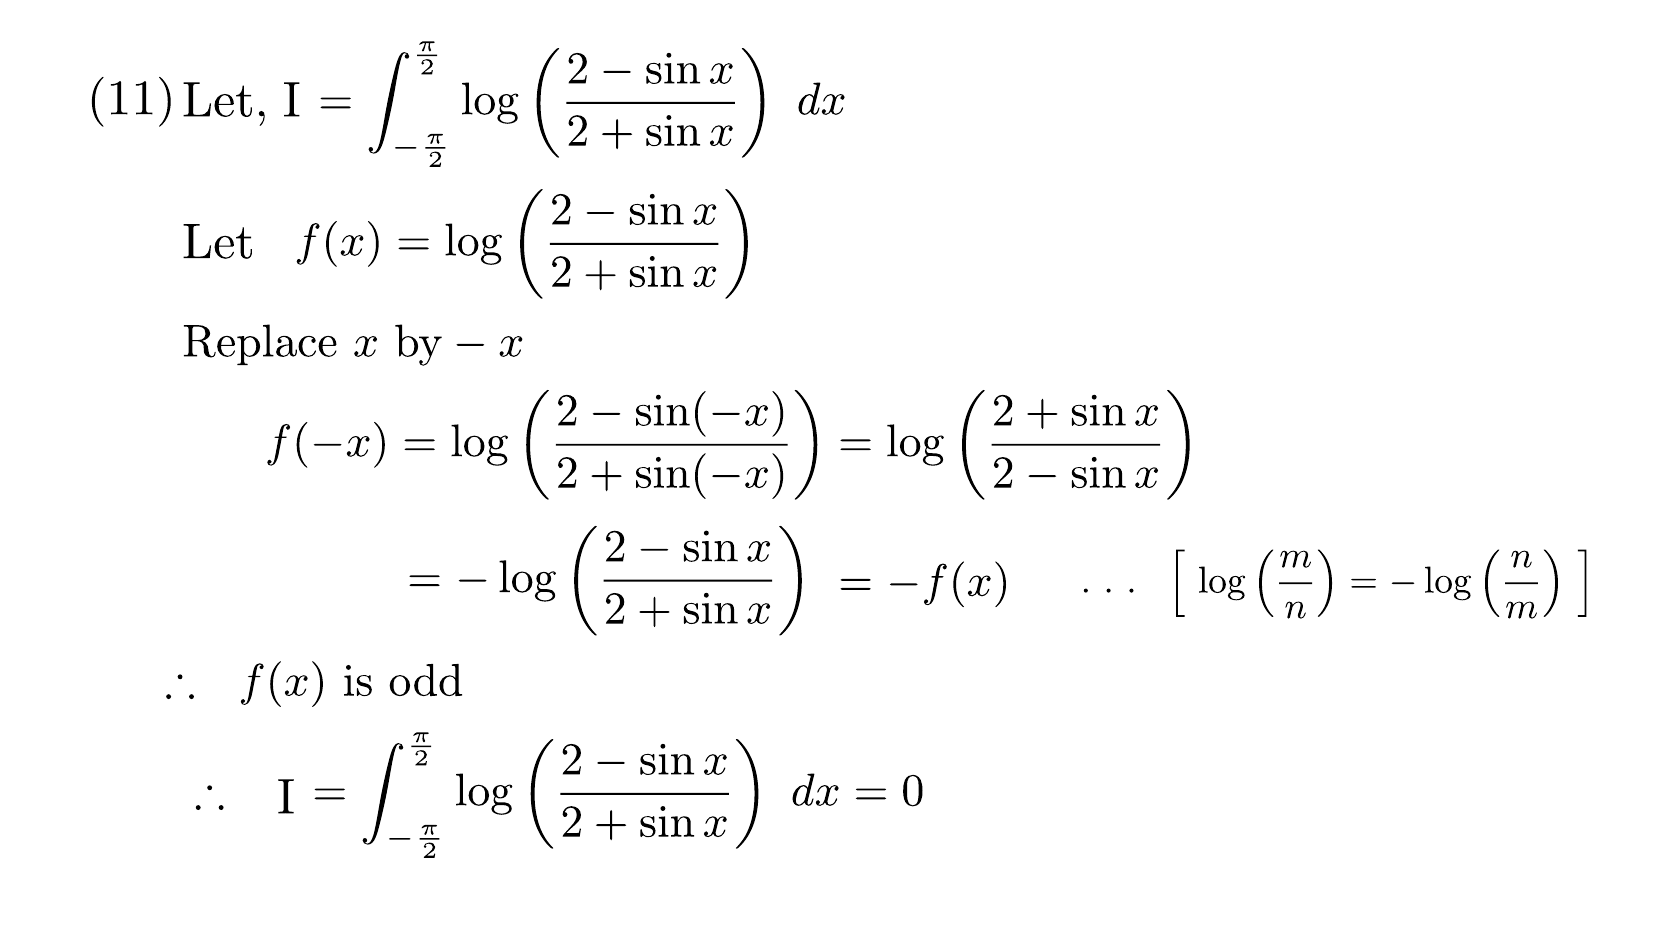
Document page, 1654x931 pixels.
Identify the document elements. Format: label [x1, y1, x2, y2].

text_box [1082, 549, 1587, 619]
text_box [183, 82, 265, 126]
text_box [284, 82, 300, 117]
text_box [195, 785, 224, 811]
text_box [89, 76, 171, 127]
text_box [840, 389, 1190, 500]
text_box [183, 324, 523, 366]
text_box [296, 189, 748, 299]
text_box [267, 389, 818, 500]
text_box [278, 779, 294, 814]
text_box [183, 224, 252, 259]
text_box [314, 732, 923, 858]
text_box [409, 525, 802, 636]
text_box [840, 561, 1007, 608]
subtitle [59, 35, 1607, 898]
text_box [166, 661, 463, 707]
text_box [320, 41, 845, 167]
